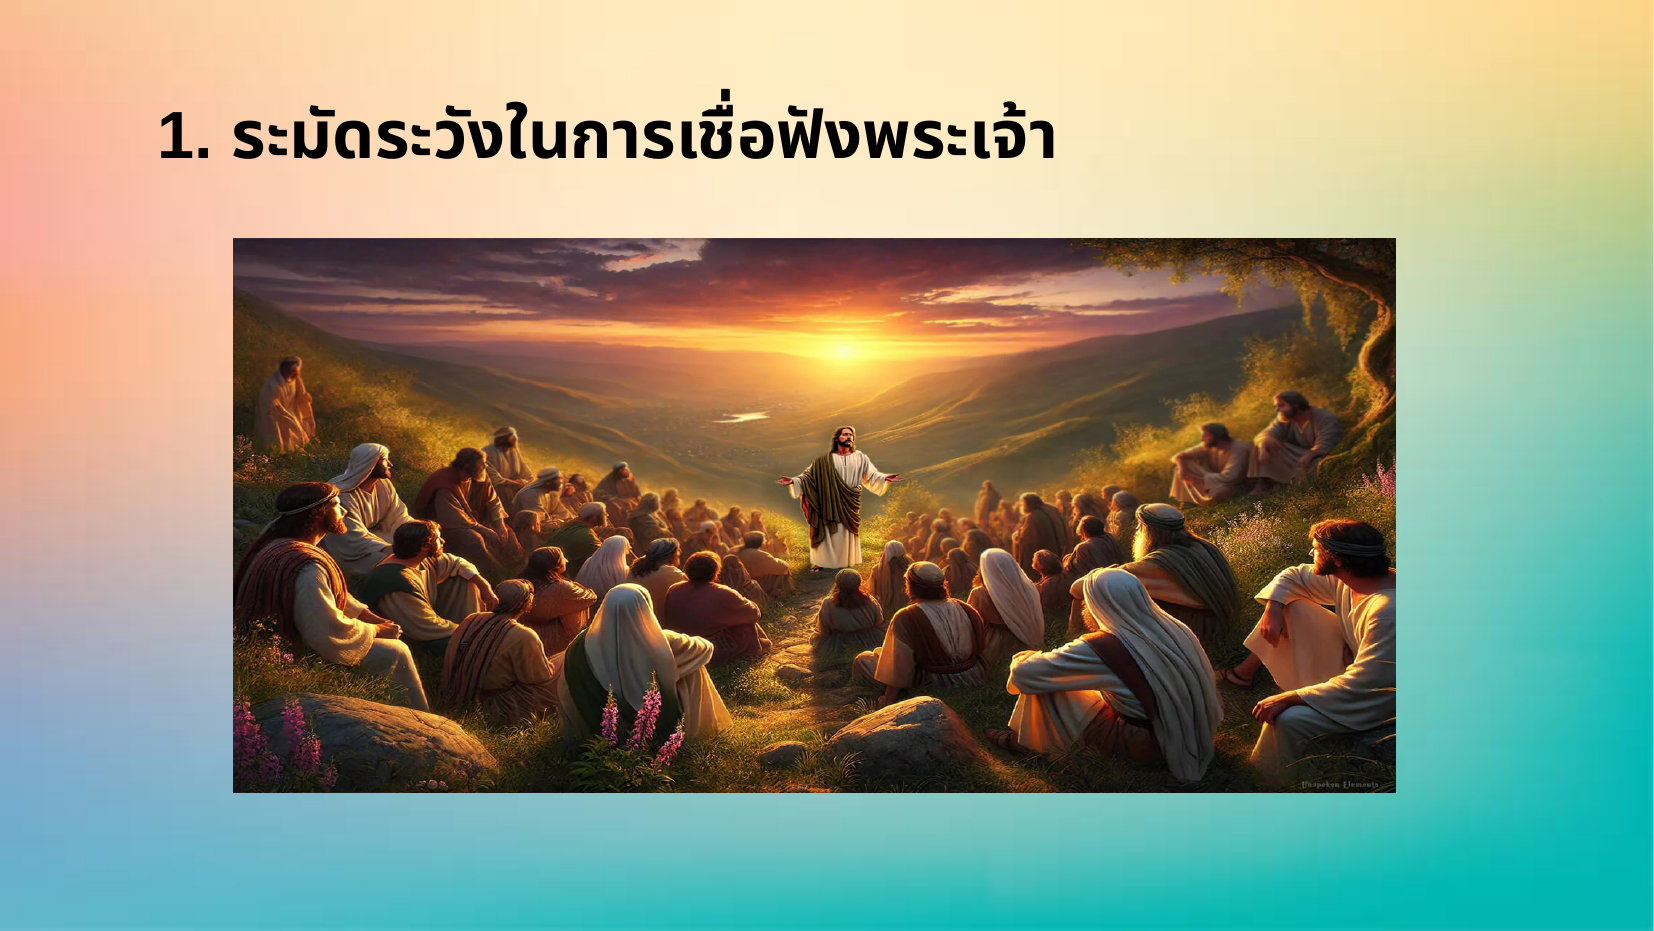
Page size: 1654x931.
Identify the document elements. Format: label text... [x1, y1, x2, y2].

list 1. ระมัดระวังในการเชื่อฟังพระเจ้า [86, 98, 1576, 188]
picture [0, 0, 1654, 931]
